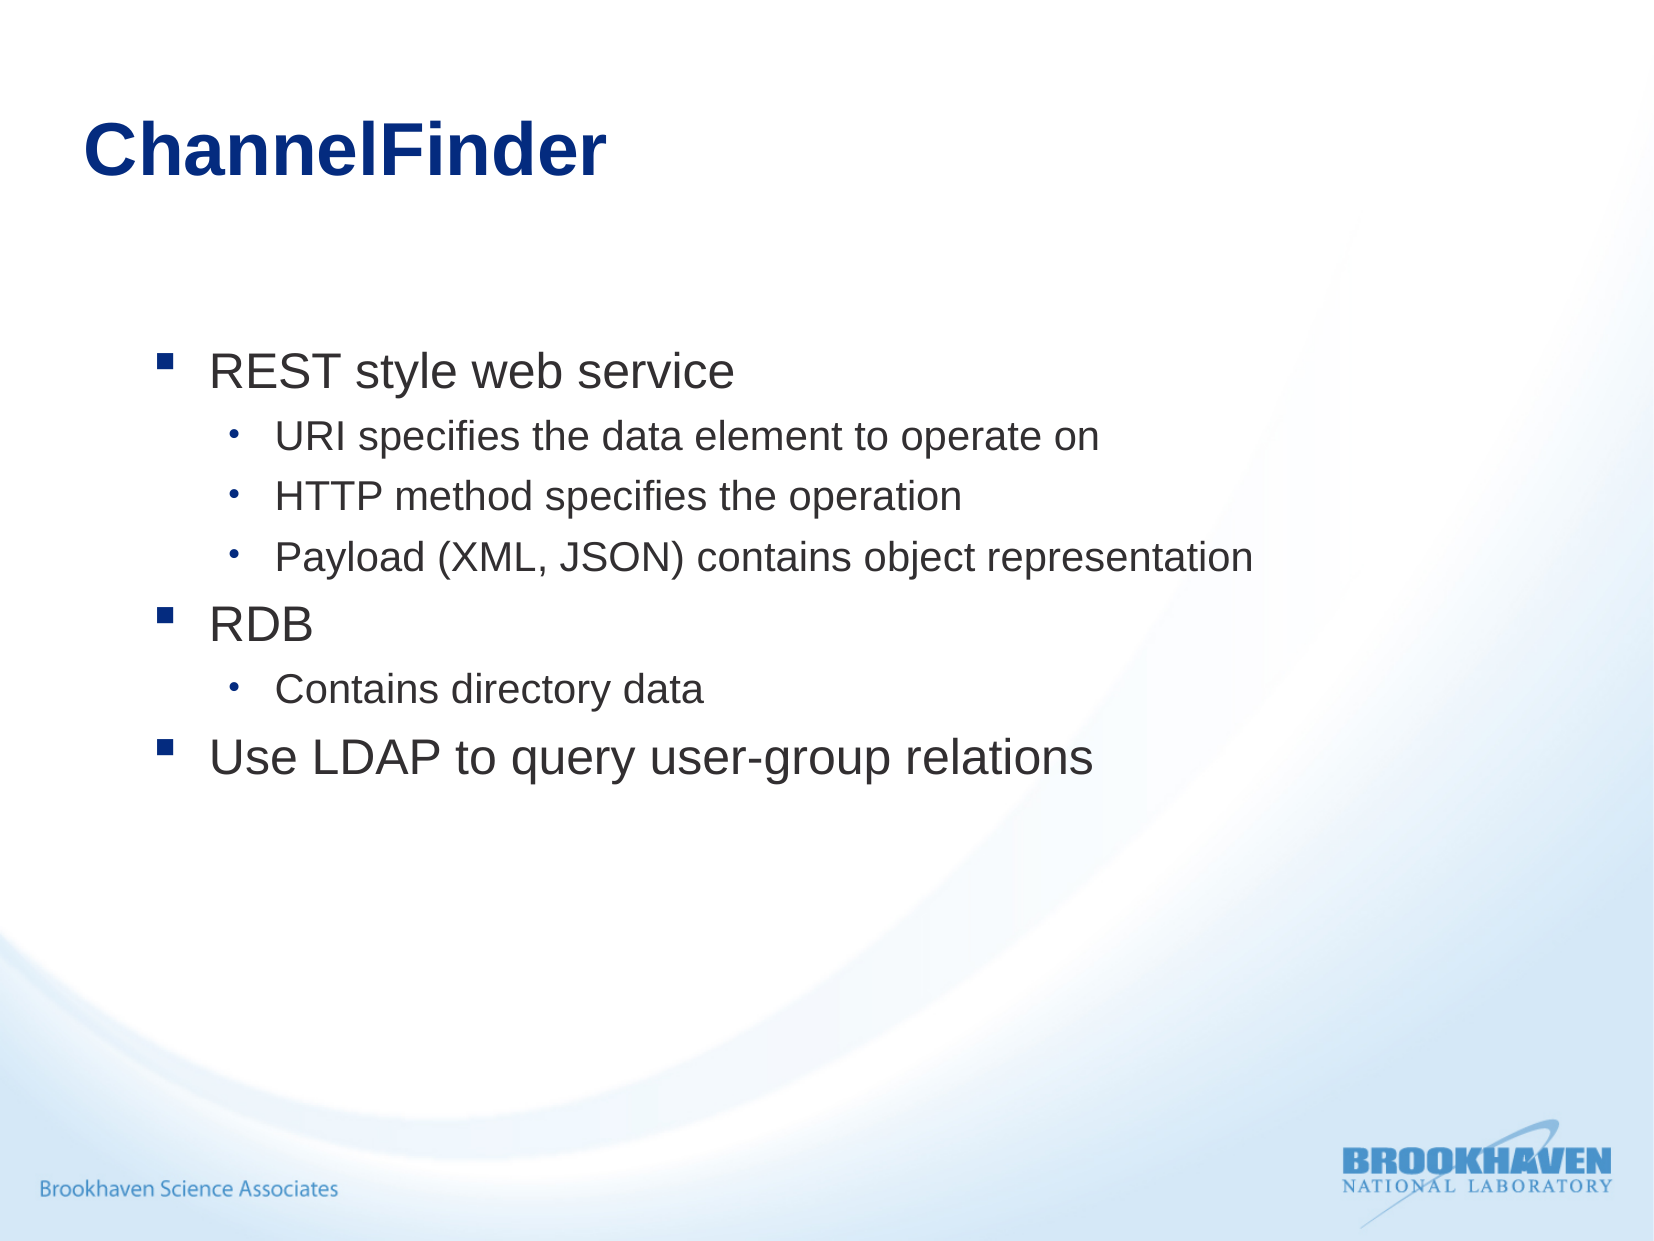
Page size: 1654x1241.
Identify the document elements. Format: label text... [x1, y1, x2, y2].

list REST style web service URI specifies the data element to operate on HTTP method specifies the operation Payload (XML, JSON) contains object representation RDB Contains directory data Use LDAP to query user-group relations [137, 330, 1516, 1034]
picture [0, 0, 1654, 1241]
title ChannelFinder [68, 55, 1585, 253]
